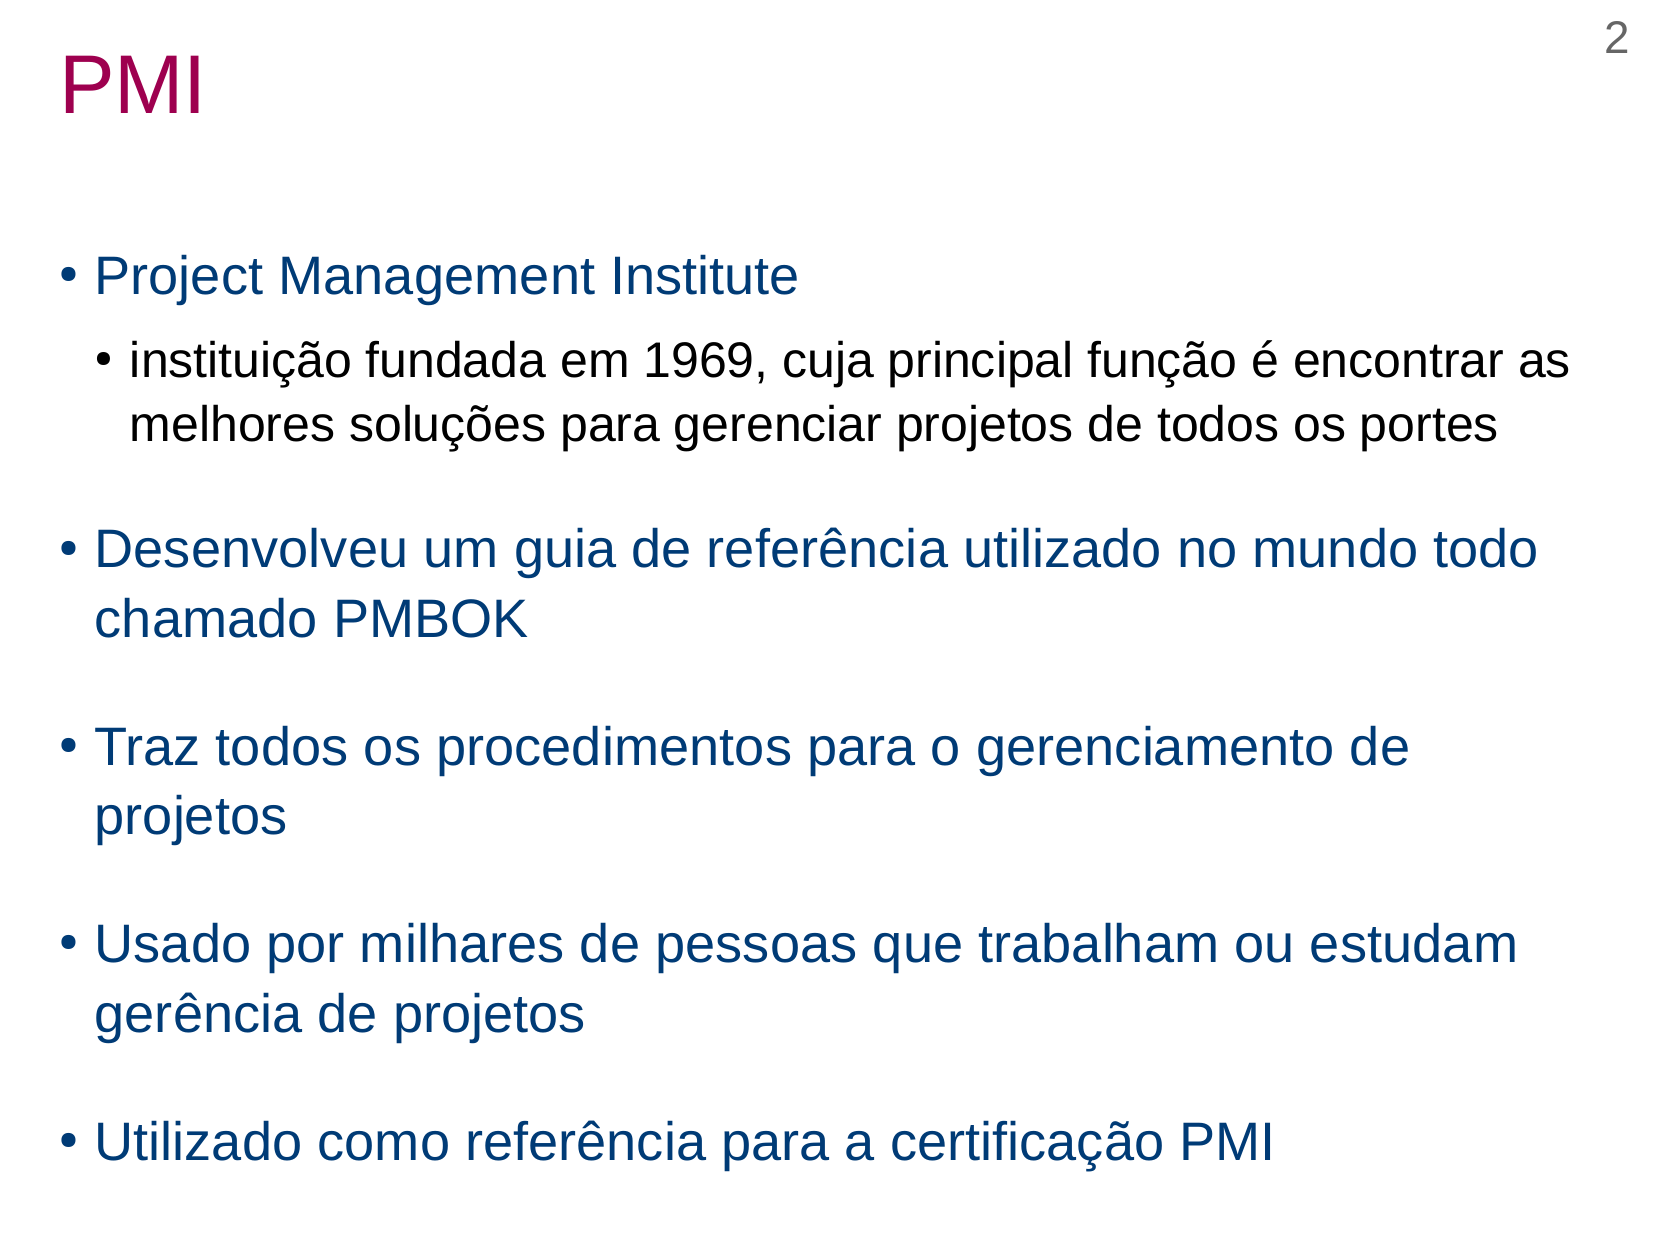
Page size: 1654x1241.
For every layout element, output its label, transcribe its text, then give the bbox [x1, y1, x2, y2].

list Project Management Institute instituição fundada em 1969, cuja principal função é encontrar as melhores soluções para gerenciar projetos de todos os portes Desenvolveu um guia de referência utilizado no mundo todo chamado PMBOK Traz todos os procedimentos para o gerenciamento de projetos Usado por milhares de pessoas que trabalham ou estudam gerência de projetos Utilizado como referência para a certificação PMI [59, 236, 1595, 1211]
title PMI [59, 29, 1595, 148]
